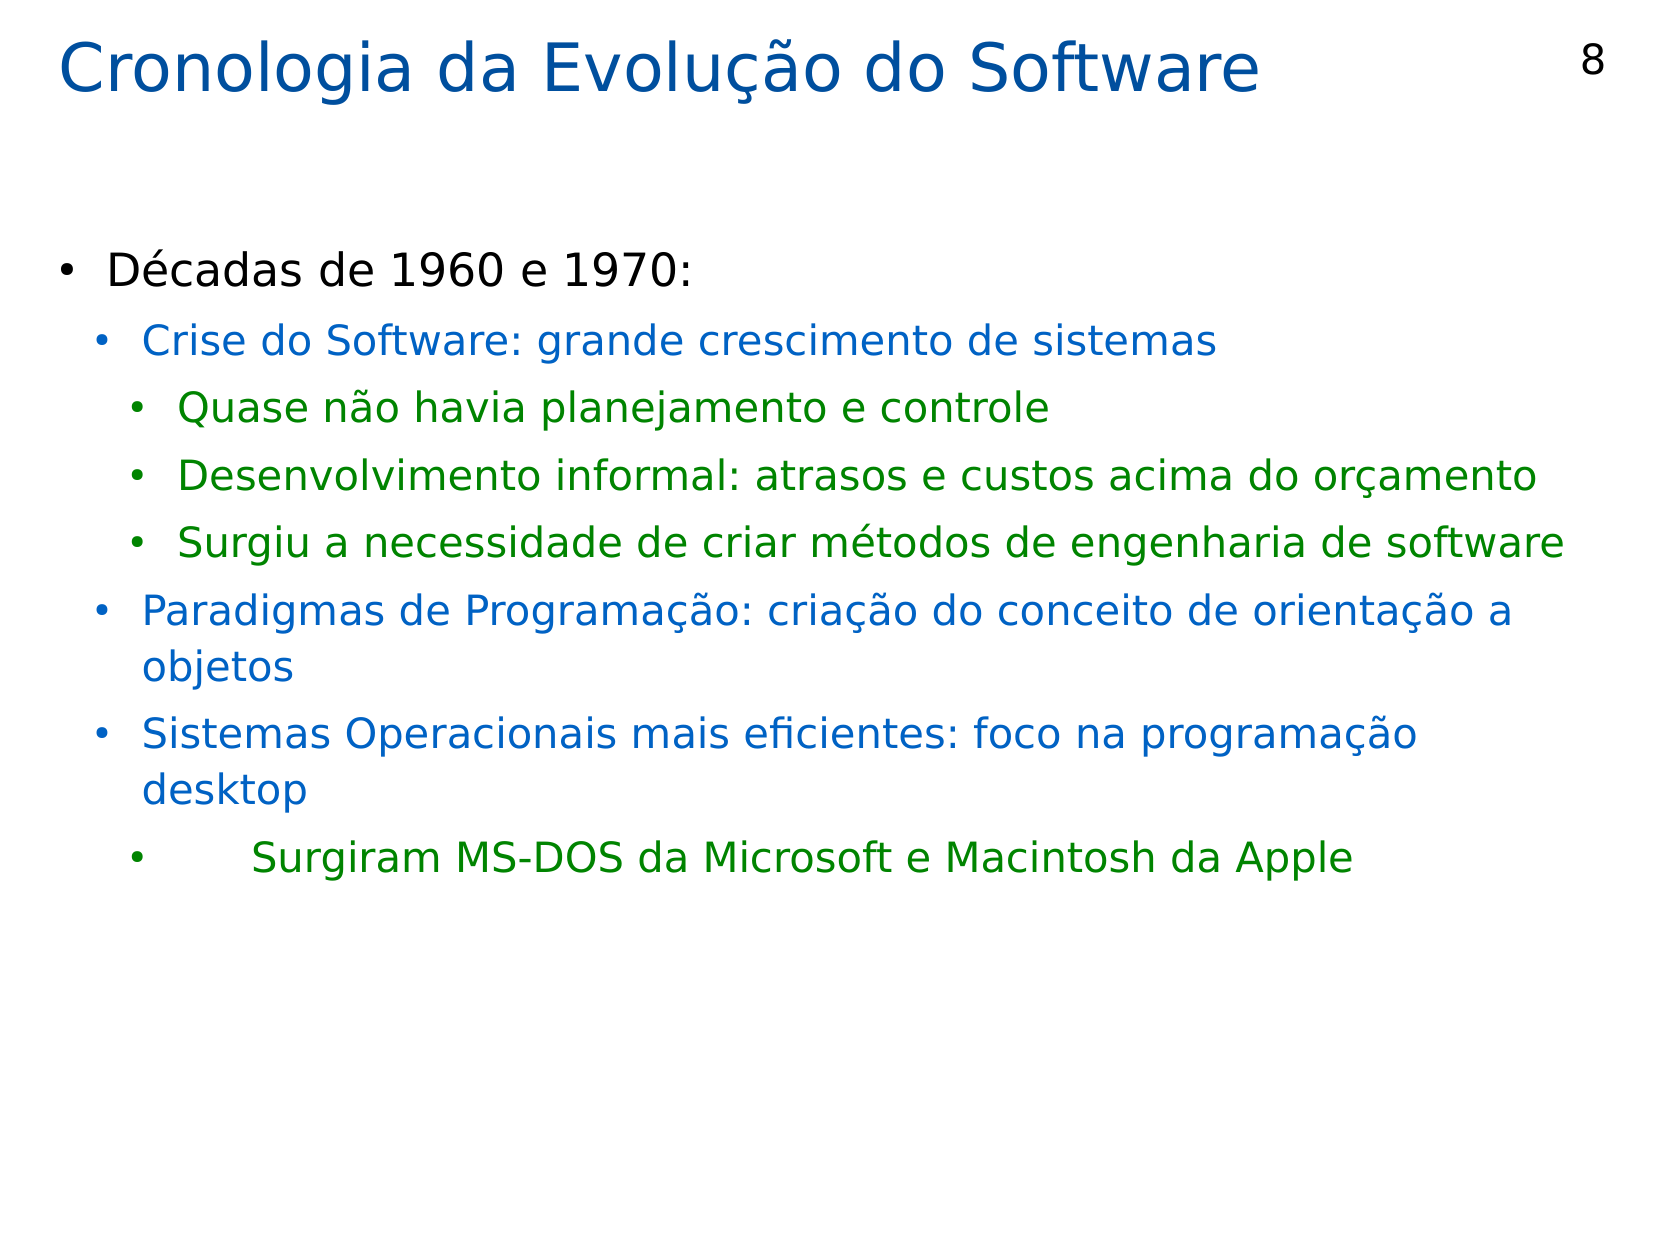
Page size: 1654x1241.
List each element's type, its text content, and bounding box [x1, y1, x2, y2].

title Cronologia da Evolução do Software [59, 29, 1506, 148]
list Décadas de 1960 e 1970: Crise do Software: grande crescimento de sistemas Quase não havia planejamento e controle Desenvolvimento informal: atrasos e custos acima do orçamento Surgiu a necessidade de criar métodos de engenharia de software Paradigmas de Programação: criação do conceito de orientação a objetos Sistemas Operacionais mais eficientes: foco na programação desktop Surgiram MS-DOS da Microsoft e Macintosh da Apple [59, 236, 1595, 1211]
